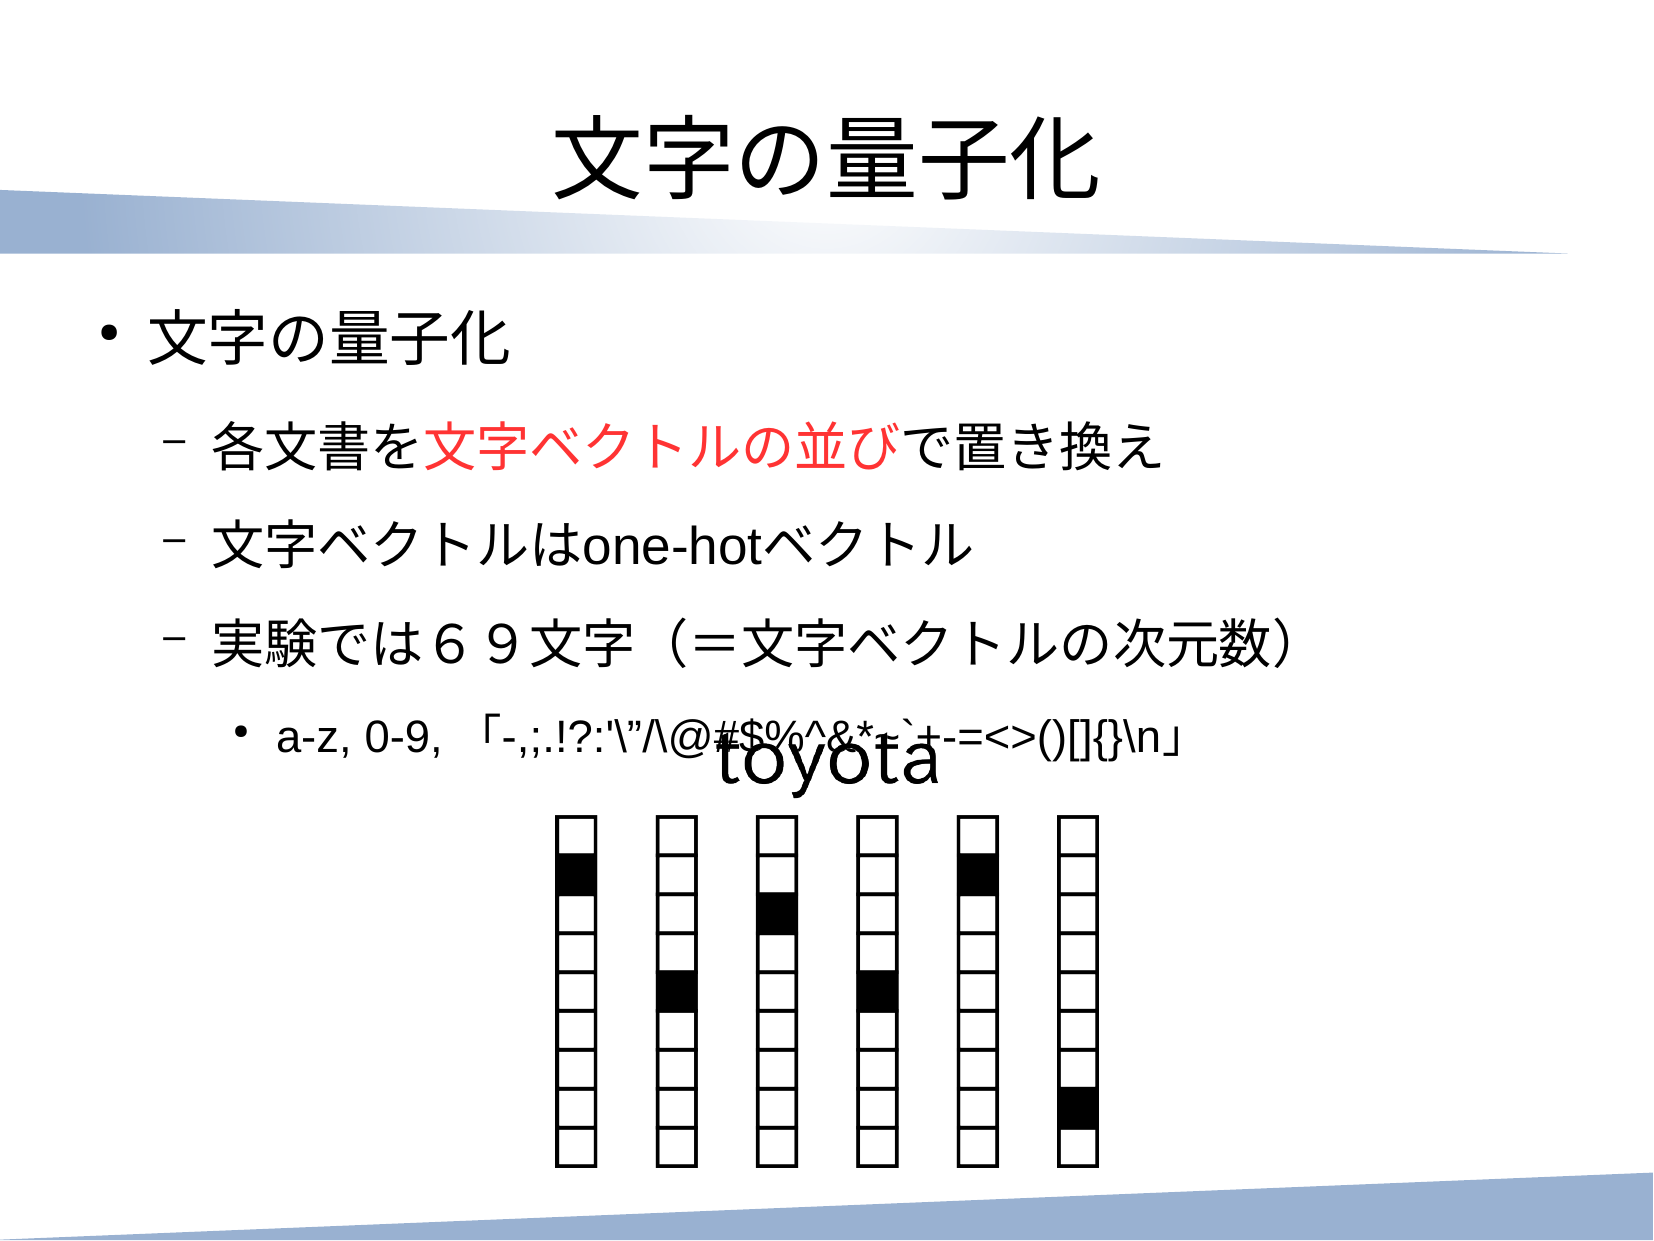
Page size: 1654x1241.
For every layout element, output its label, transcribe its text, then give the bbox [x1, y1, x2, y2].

list 文字の量子化 各文書を文字ベクトルの並びで置き換え 文字ベクトルはone-hotベクトル 実験では６９文字（＝文字ベクトルの次元数） a-z, 0-9, 「-,;.!?:'\”/\@#$%^&*~`+-=<>()[]{}\n」 [82, 290, 1571, 768]
title 文字の量子化 [82, 49, 1571, 257]
picture [555, 732, 1099, 1168]
